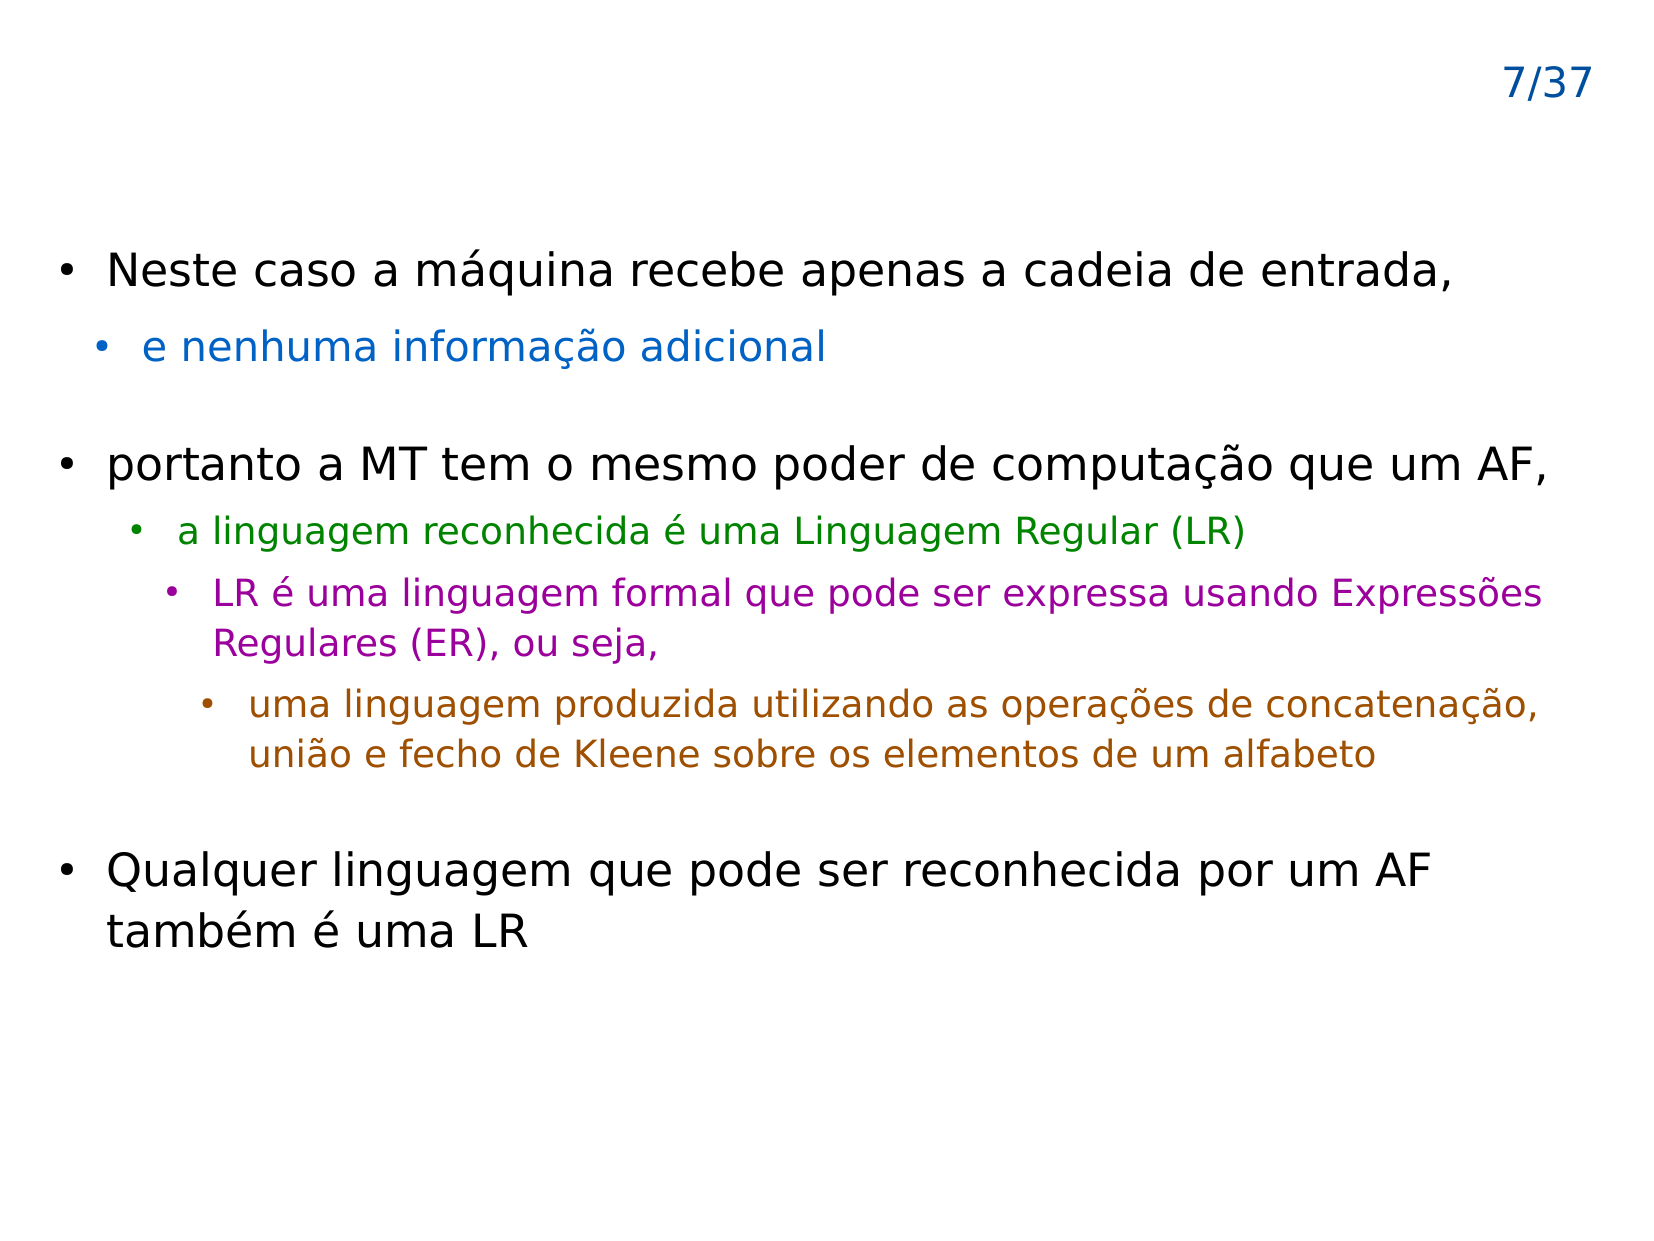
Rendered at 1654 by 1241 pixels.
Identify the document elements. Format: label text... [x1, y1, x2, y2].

list Neste caso a máquina recebe apenas a cadeia de entrada, e nenhuma informação adicional portanto a MT tem o mesmo poder de computação que um AF, a linguagem reconhecida é uma Linguagem Regular (LR) LR é uma linguagem formal que pode ser expressa usando Expressões Regulares (ER), ou seja, uma linguagem produzida utilizando as operações de concatenação, união e fecho de Kleene sobre os elementos de um alfabeto Qualquer linguagem que pode ser reconhecida por um AF também é uma LR [59, 236, 1595, 1211]
